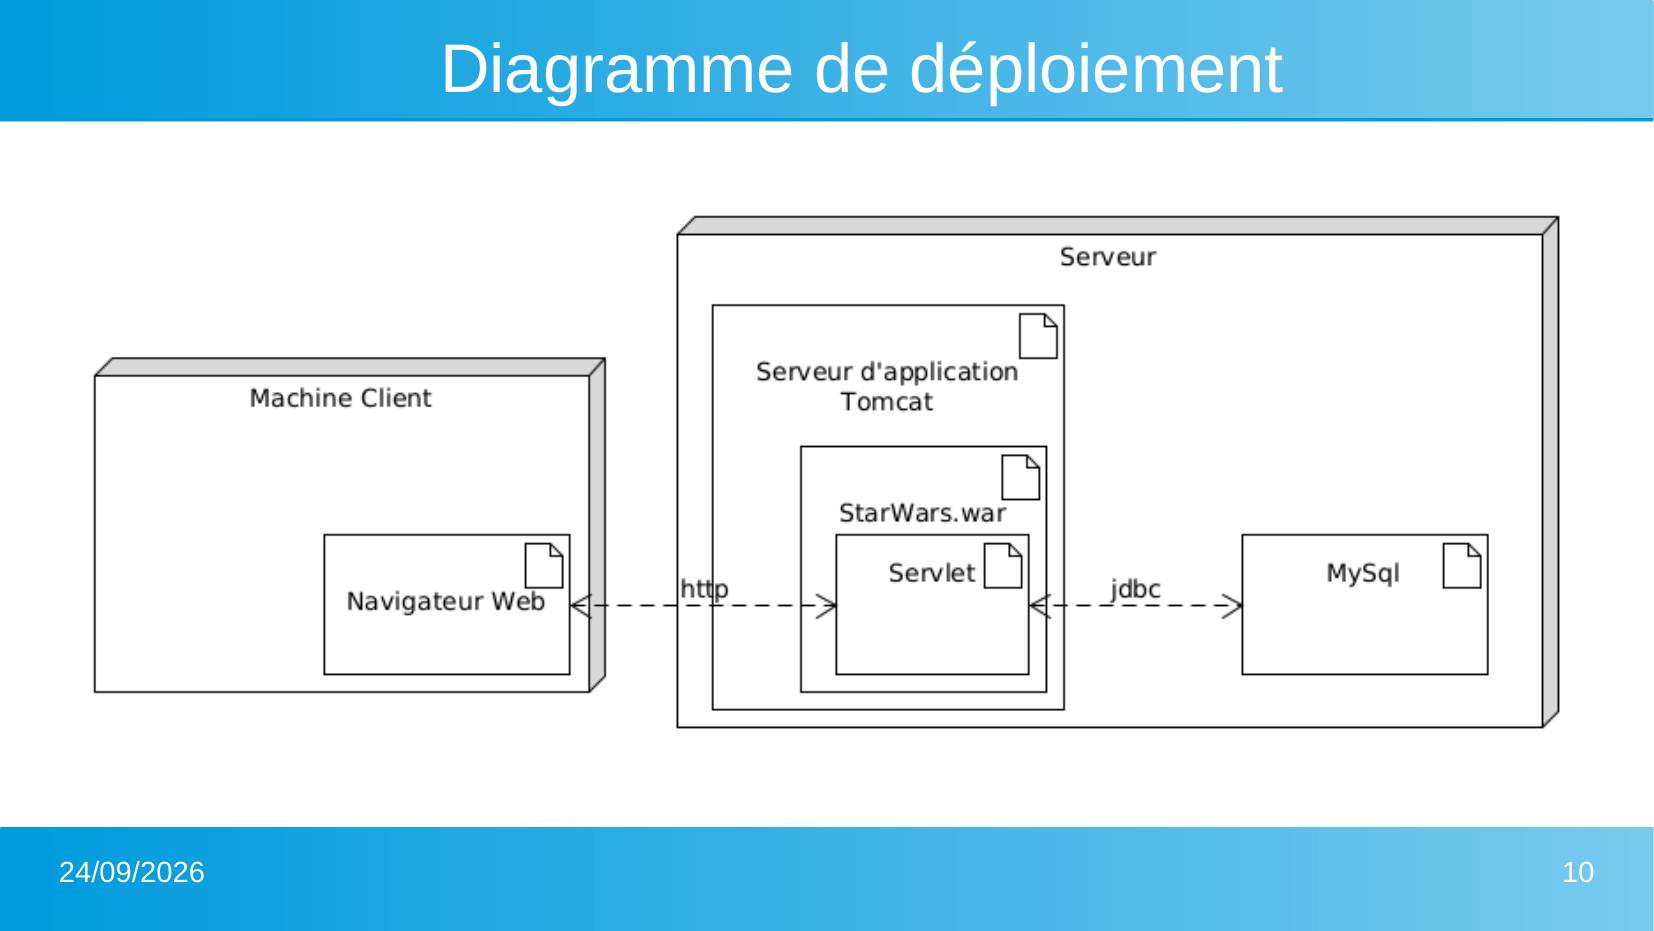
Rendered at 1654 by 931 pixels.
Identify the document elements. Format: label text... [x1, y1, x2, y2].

picture [59, 181, 1595, 764]
title Diagramme de déploiement [59, 29, 1595, 108]
